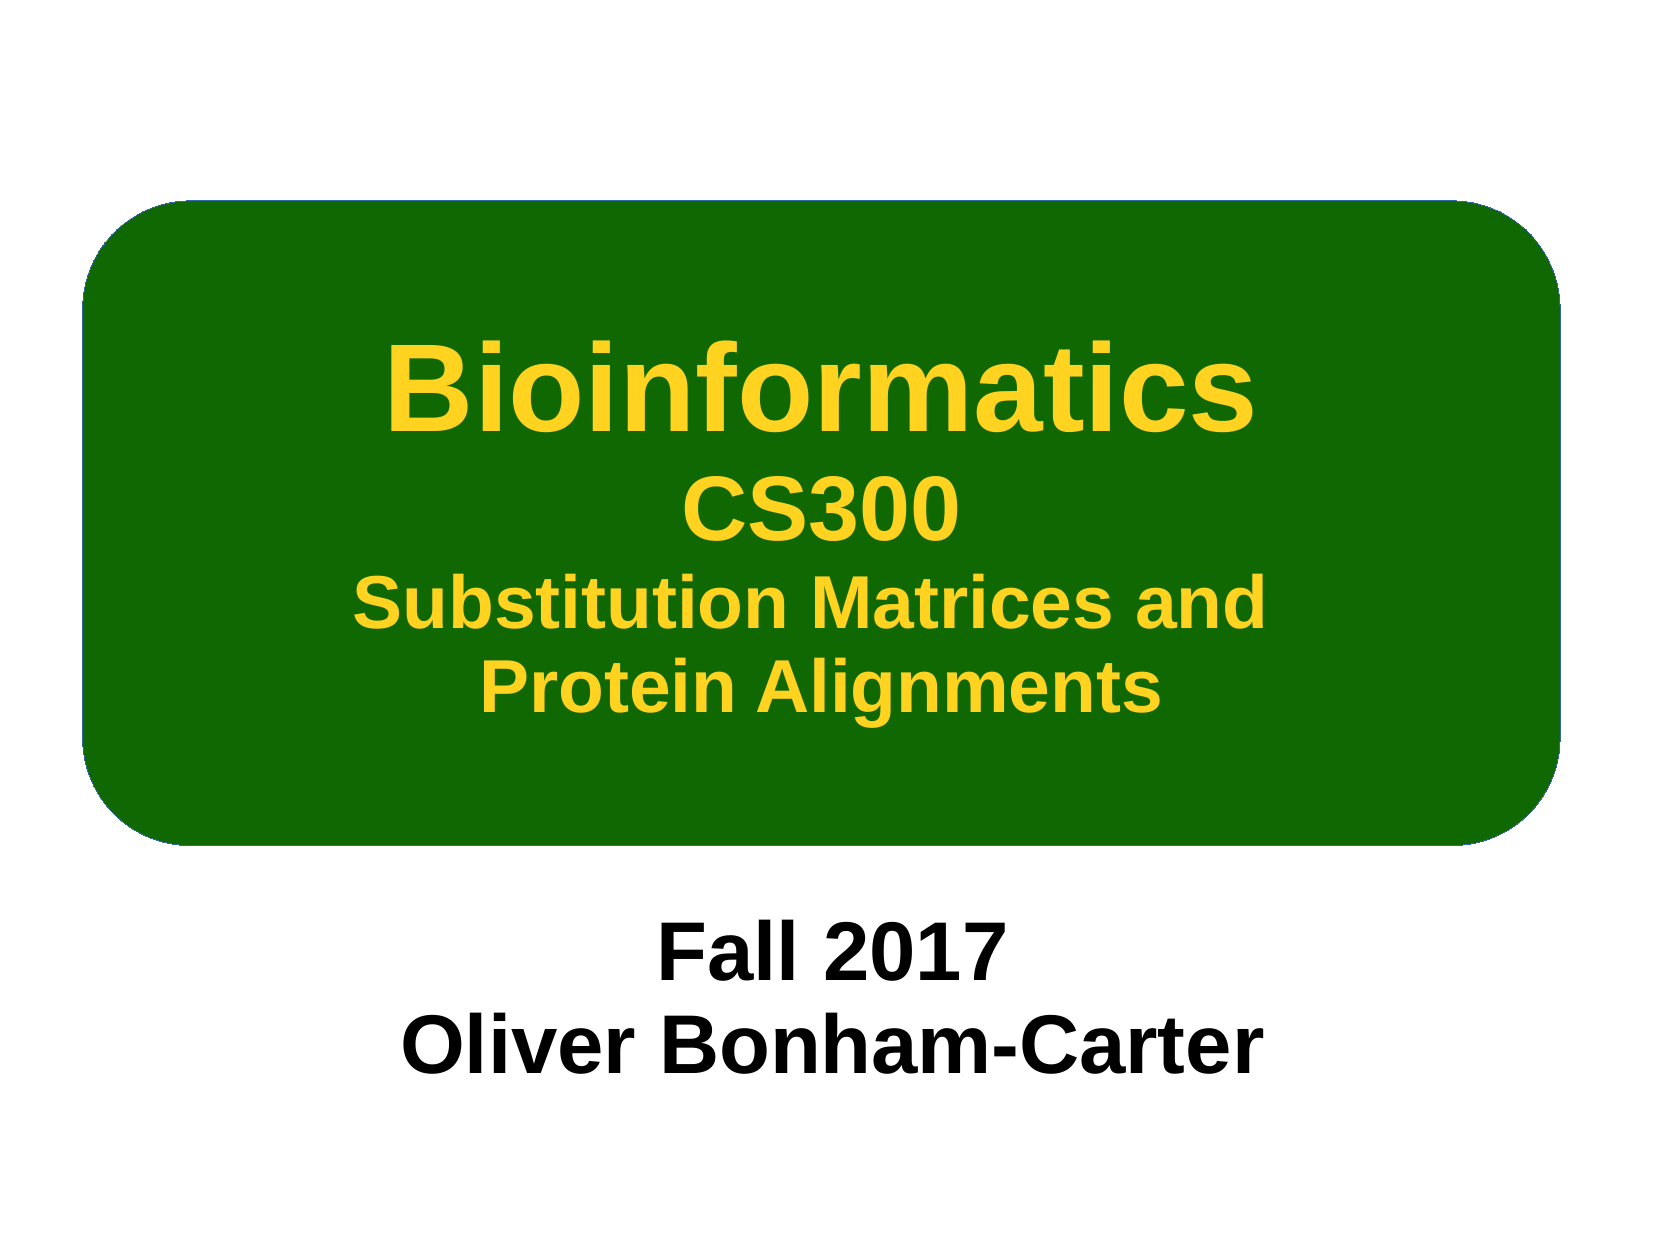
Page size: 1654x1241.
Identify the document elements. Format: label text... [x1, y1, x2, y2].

text_box Fall 2017 Oliver Bonham-Carter [385, 898, 1281, 1100]
text_box Bioinformatics CS300 Substitution Matrices and Protein Alignments [82, 200, 1561, 846]
